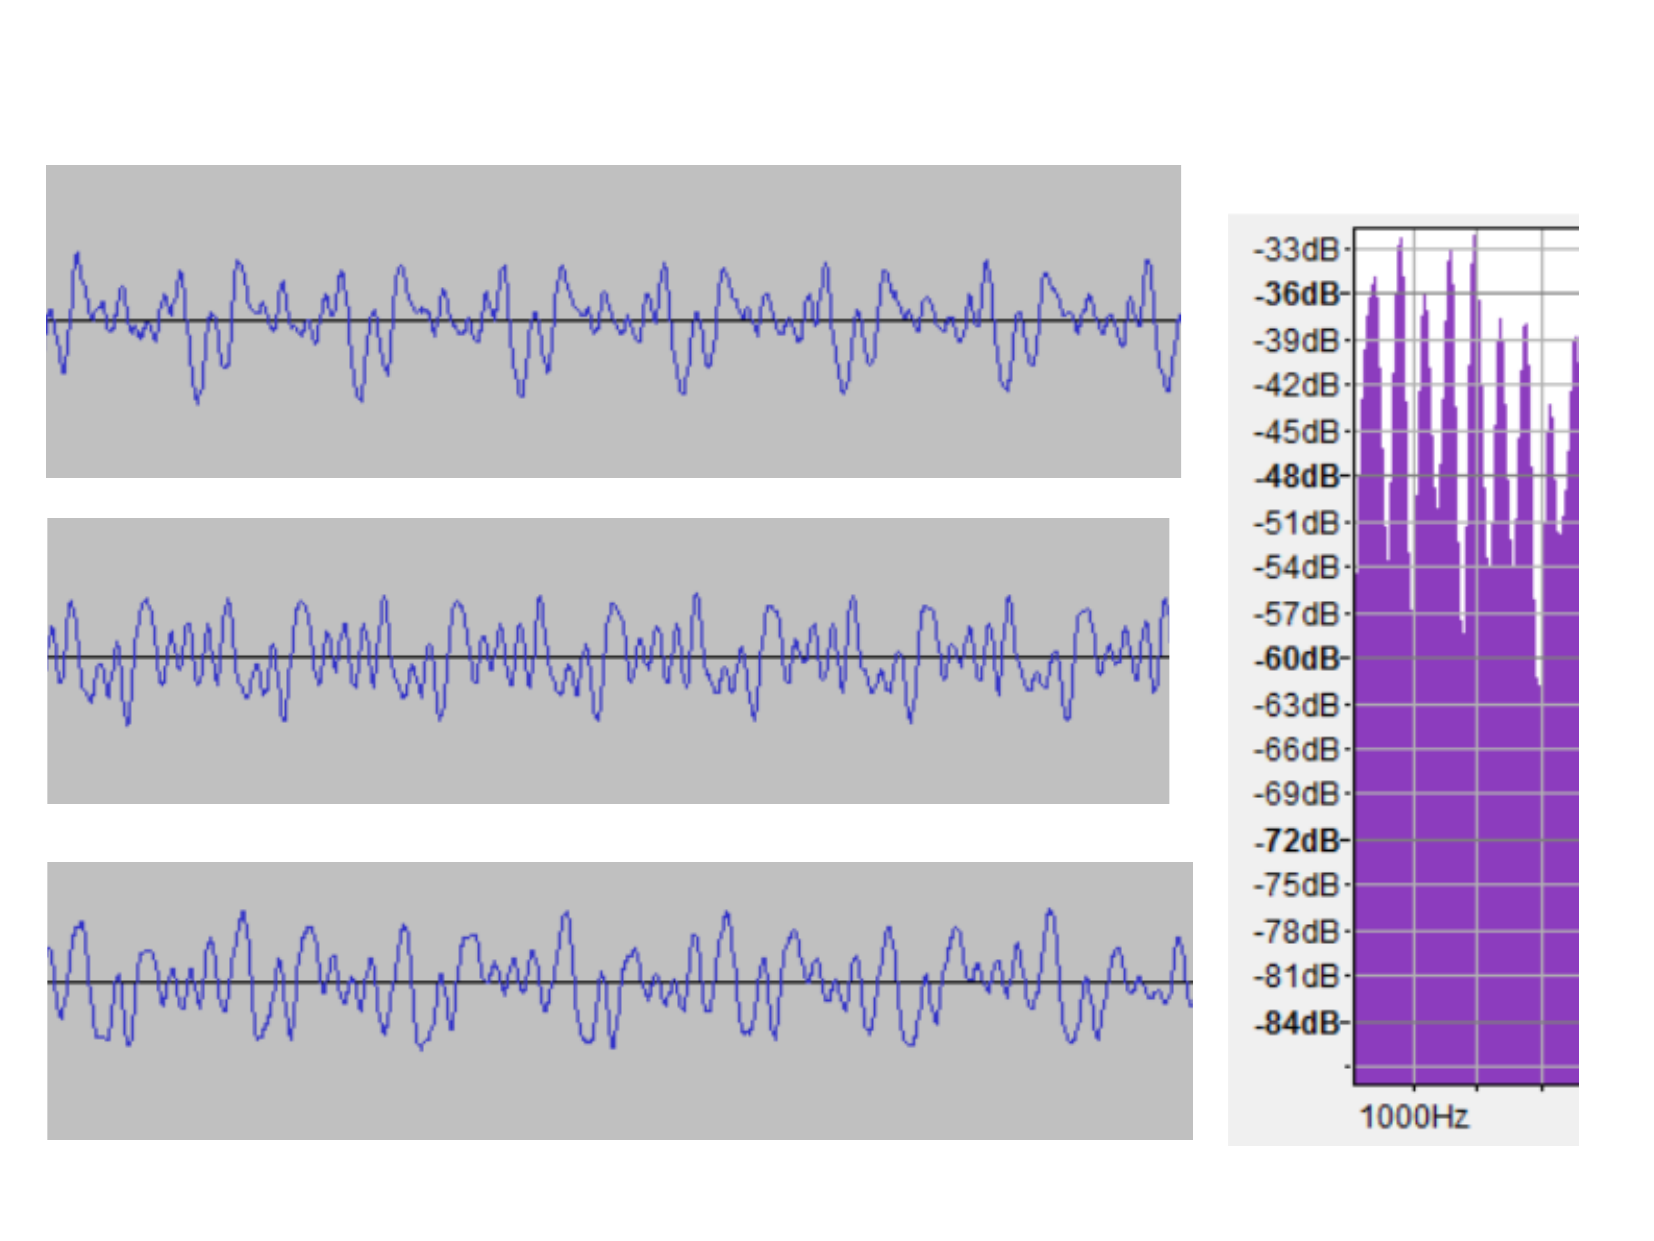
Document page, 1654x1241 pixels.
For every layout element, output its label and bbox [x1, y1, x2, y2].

picture [1228, 204, 1579, 1146]
picture [47, 518, 1170, 804]
picture [46, 165, 1182, 478]
picture [47, 862, 1193, 1140]
